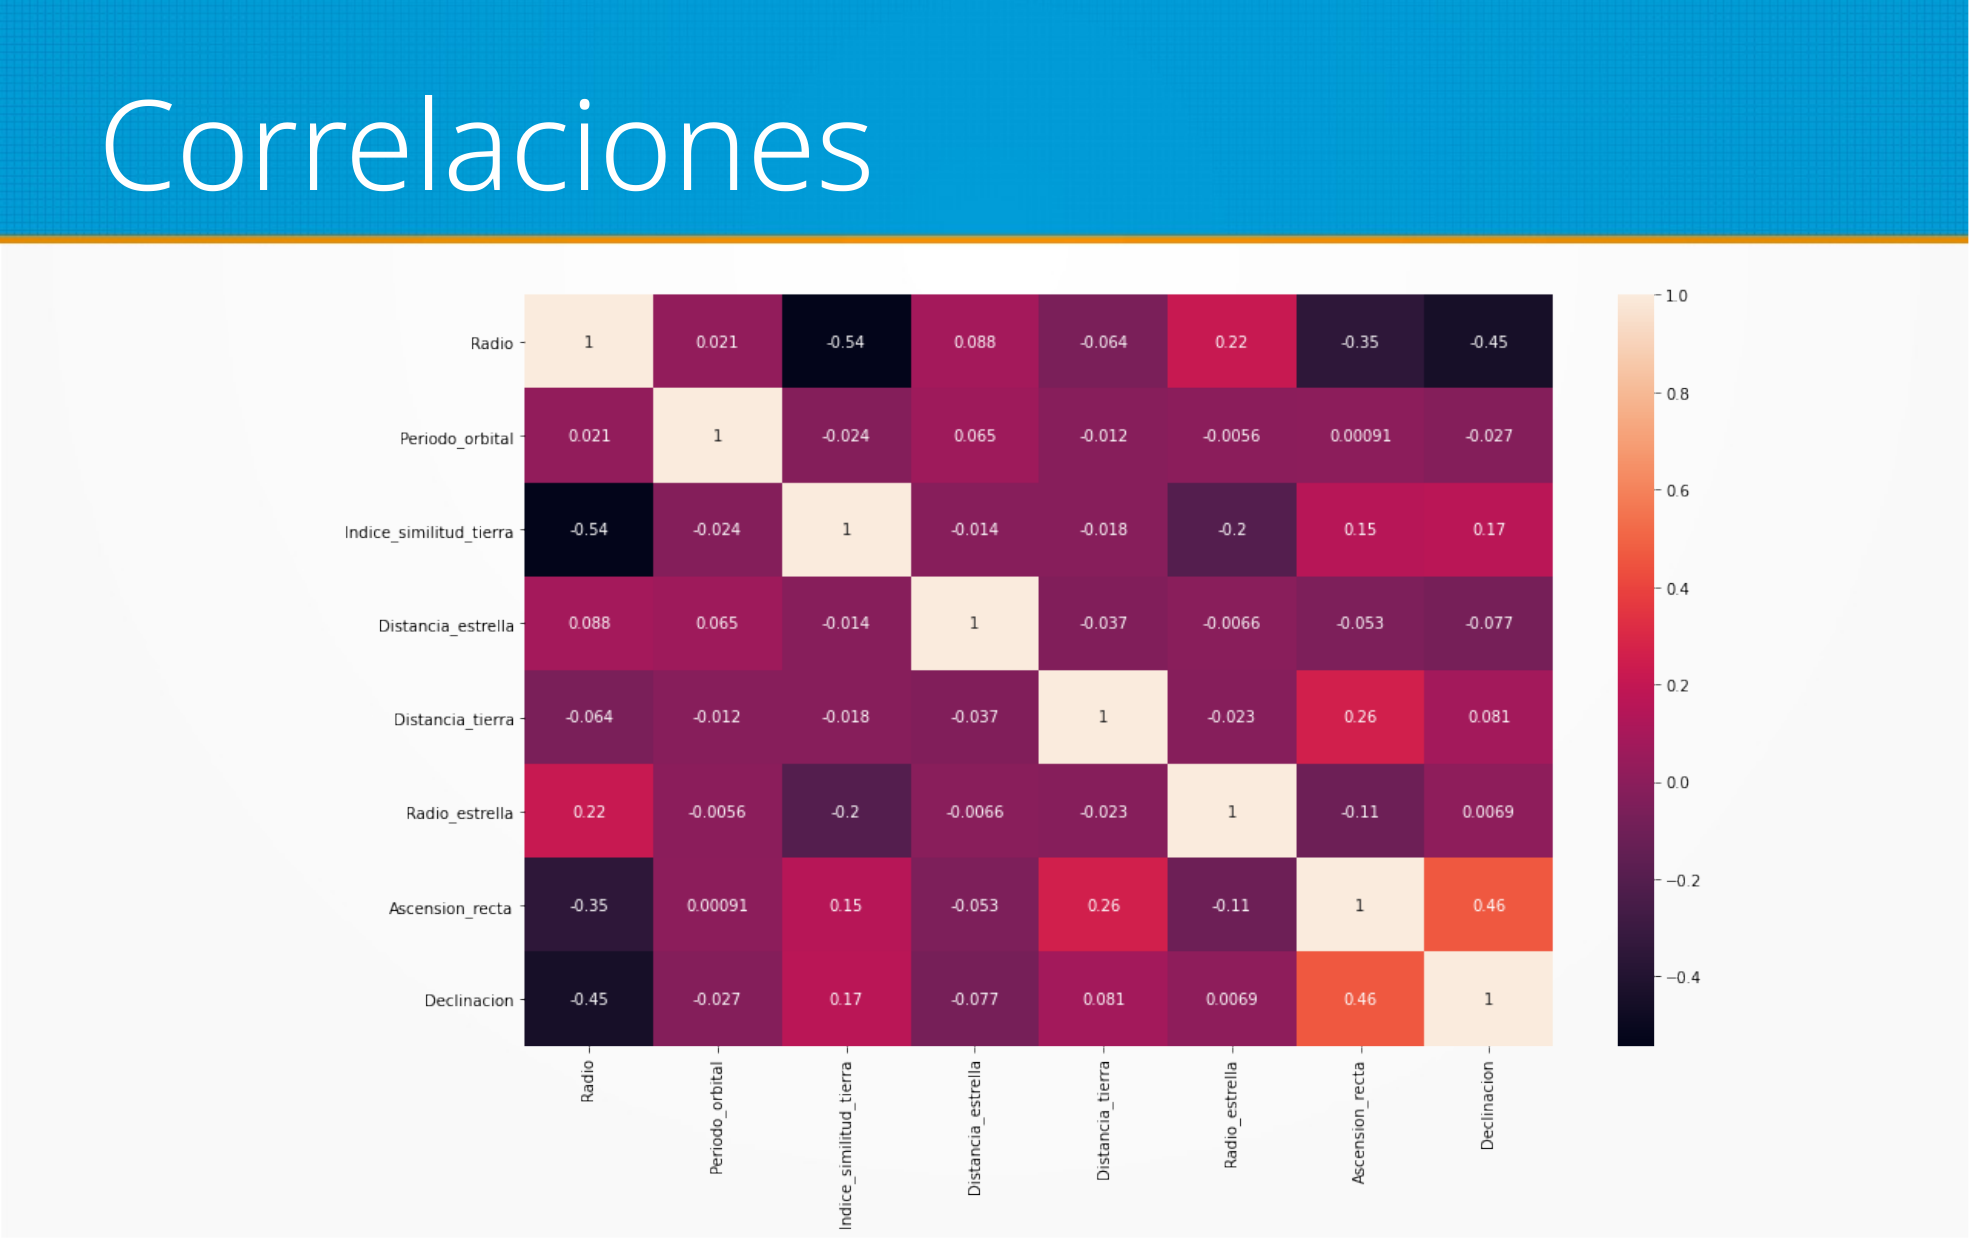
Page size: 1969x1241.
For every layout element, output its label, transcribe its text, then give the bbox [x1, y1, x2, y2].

picture [0, 233, 1969, 1241]
title Correlaciones [98, 19, 1870, 227]
